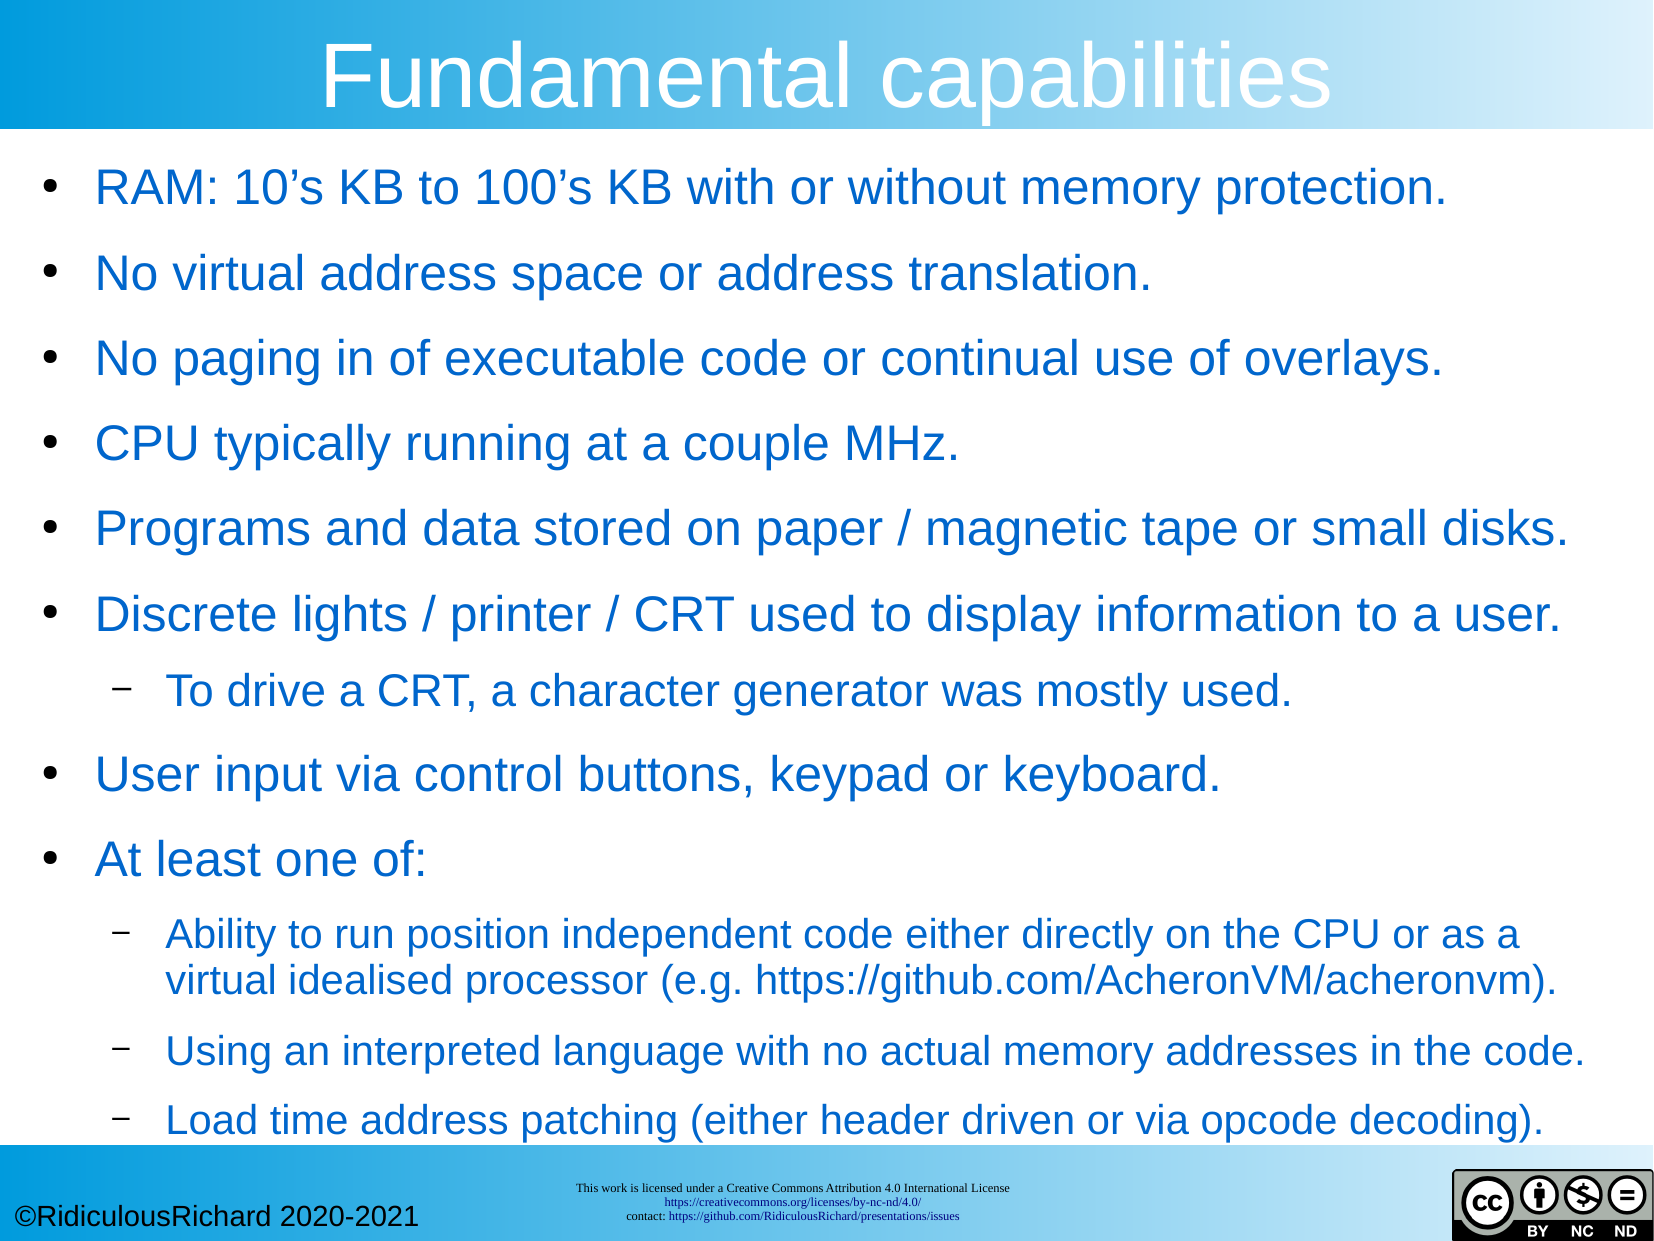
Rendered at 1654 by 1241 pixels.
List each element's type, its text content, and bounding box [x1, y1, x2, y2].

picture [1452, 1169, 1654, 1241]
picture [138, 1158, 142, 1241]
list RAM: 10’s KB to 100’s KB with or without memory protection. No virtual address space or address translation. No paging in of executable code or continual use of overlays. CPU typically running at a couple MHz. Programs and data stored on paper / magnetic tape or small disks. Discrete lights / printer / CRT used to display information to a user. To drive a CRT, a character generator was mostly used. User input via control buttons, keypad or keyboard. At least one of: Ability to run position independent code either directly on the CPU or as a virtual idealised processor (e.g. https://github.com/AcheronVM/acheronvm). Using an interpreted language with no actual memory addresses in the code. Load time address patching (either header driven or via opcode decoding). [23, 159, 1630, 1158]
title Fundamental capabilities [82, 23, 1571, 129]
